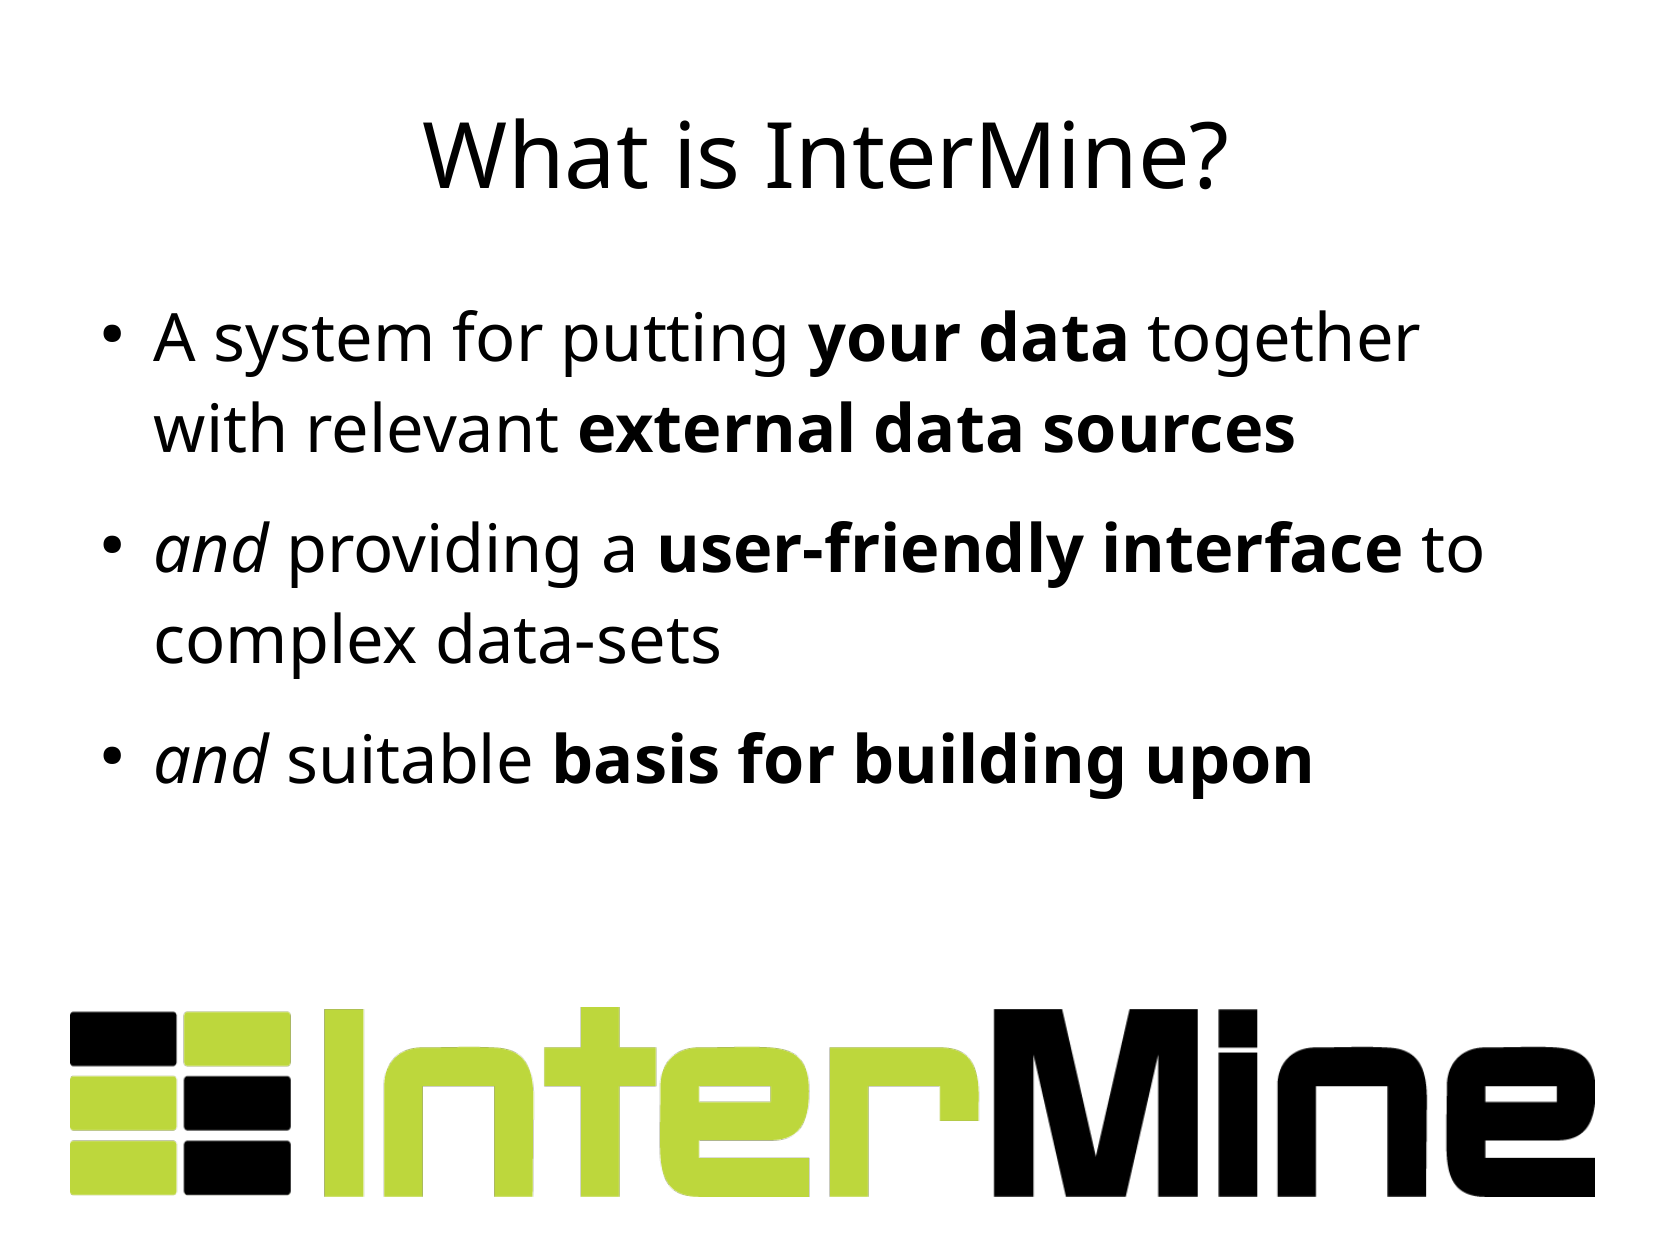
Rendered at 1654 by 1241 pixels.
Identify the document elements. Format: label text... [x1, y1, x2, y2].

picture [70, 1007, 1595, 1197]
list A system for putting your data together with relevant external data sources and providing a user-friendly interface to complex data-sets and suitable basis for building upon [82, 290, 1538, 1010]
title What is InterMine? [82, 49, 1571, 257]
